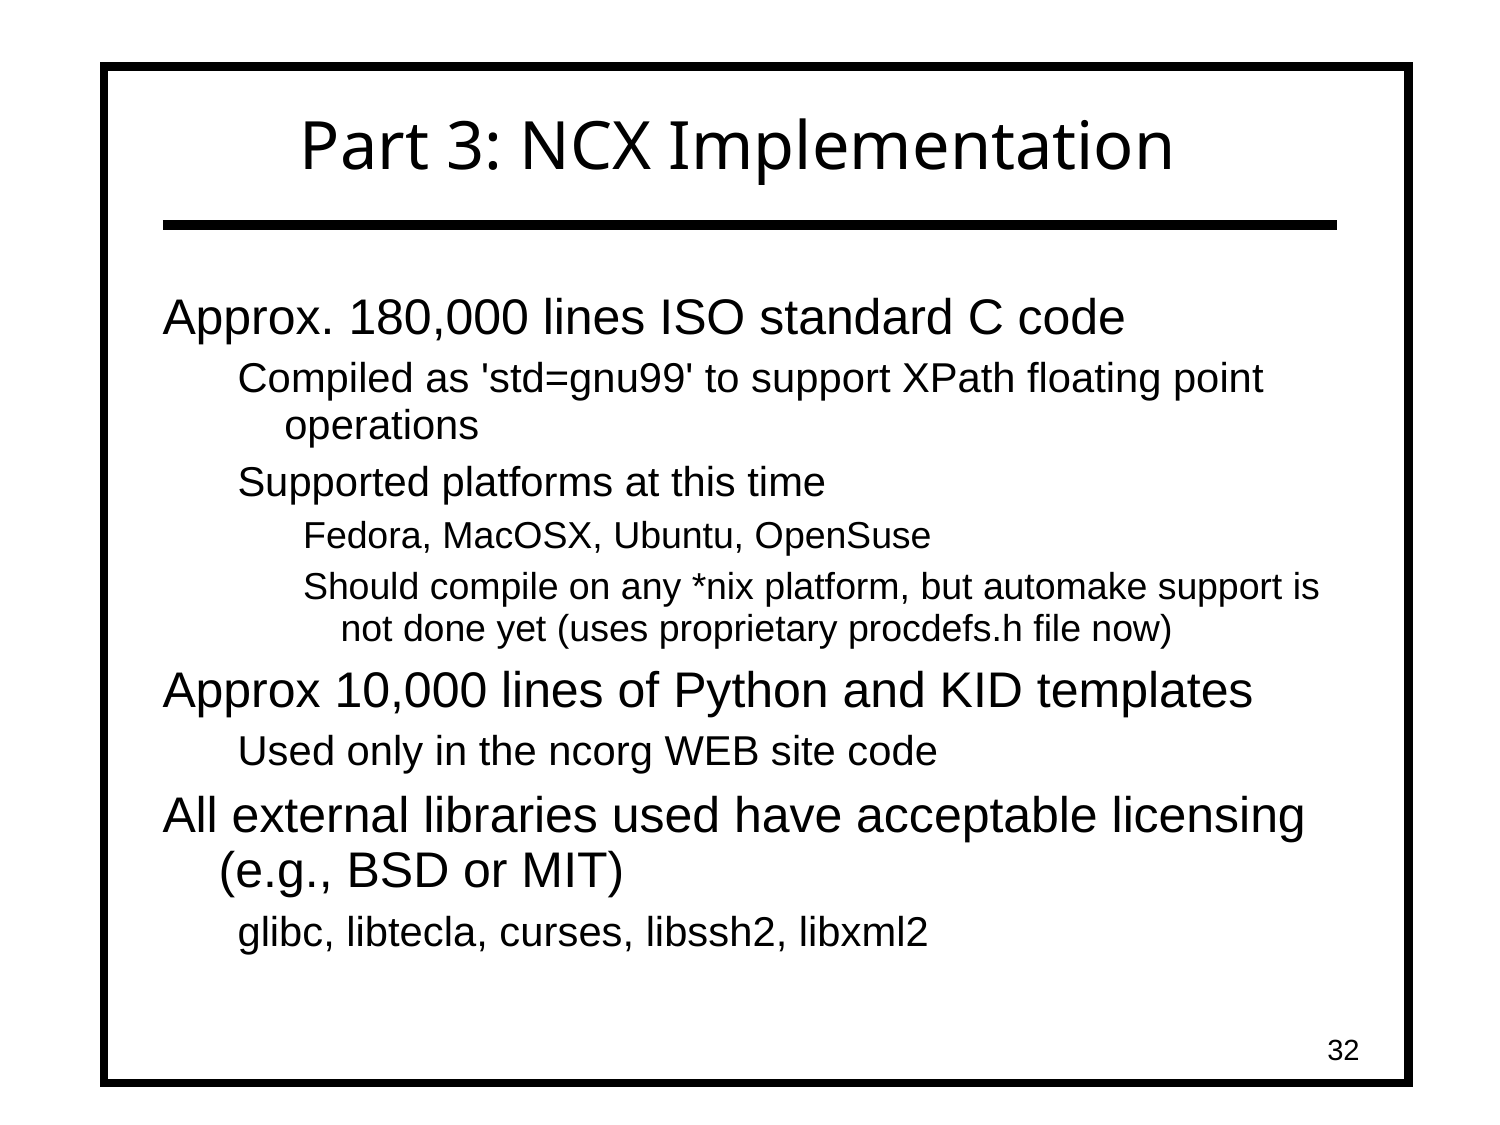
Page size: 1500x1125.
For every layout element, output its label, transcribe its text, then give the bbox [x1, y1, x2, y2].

title Part 3: NCX Implementation [162, 82, 1332, 206]
list Approx. 180,000 lines ISO standard C code Compiled as 'std=gnu99' to support XPath floating point operations Supported platforms at this time Fedora, MacOSX, Ubuntu, OpenSuse Should compile on any *nix platform, but automake support is not done yet (uses proprietary procdefs.h file now) Approx 10,000 lines of Python and KID templates Used only in the ncorg WEB site code All external libraries used have acceptable licensing (e.g., BSD or MIT) glibc, libtecla, curses, libssh2, libxml2 [162, 288, 1338, 986]
